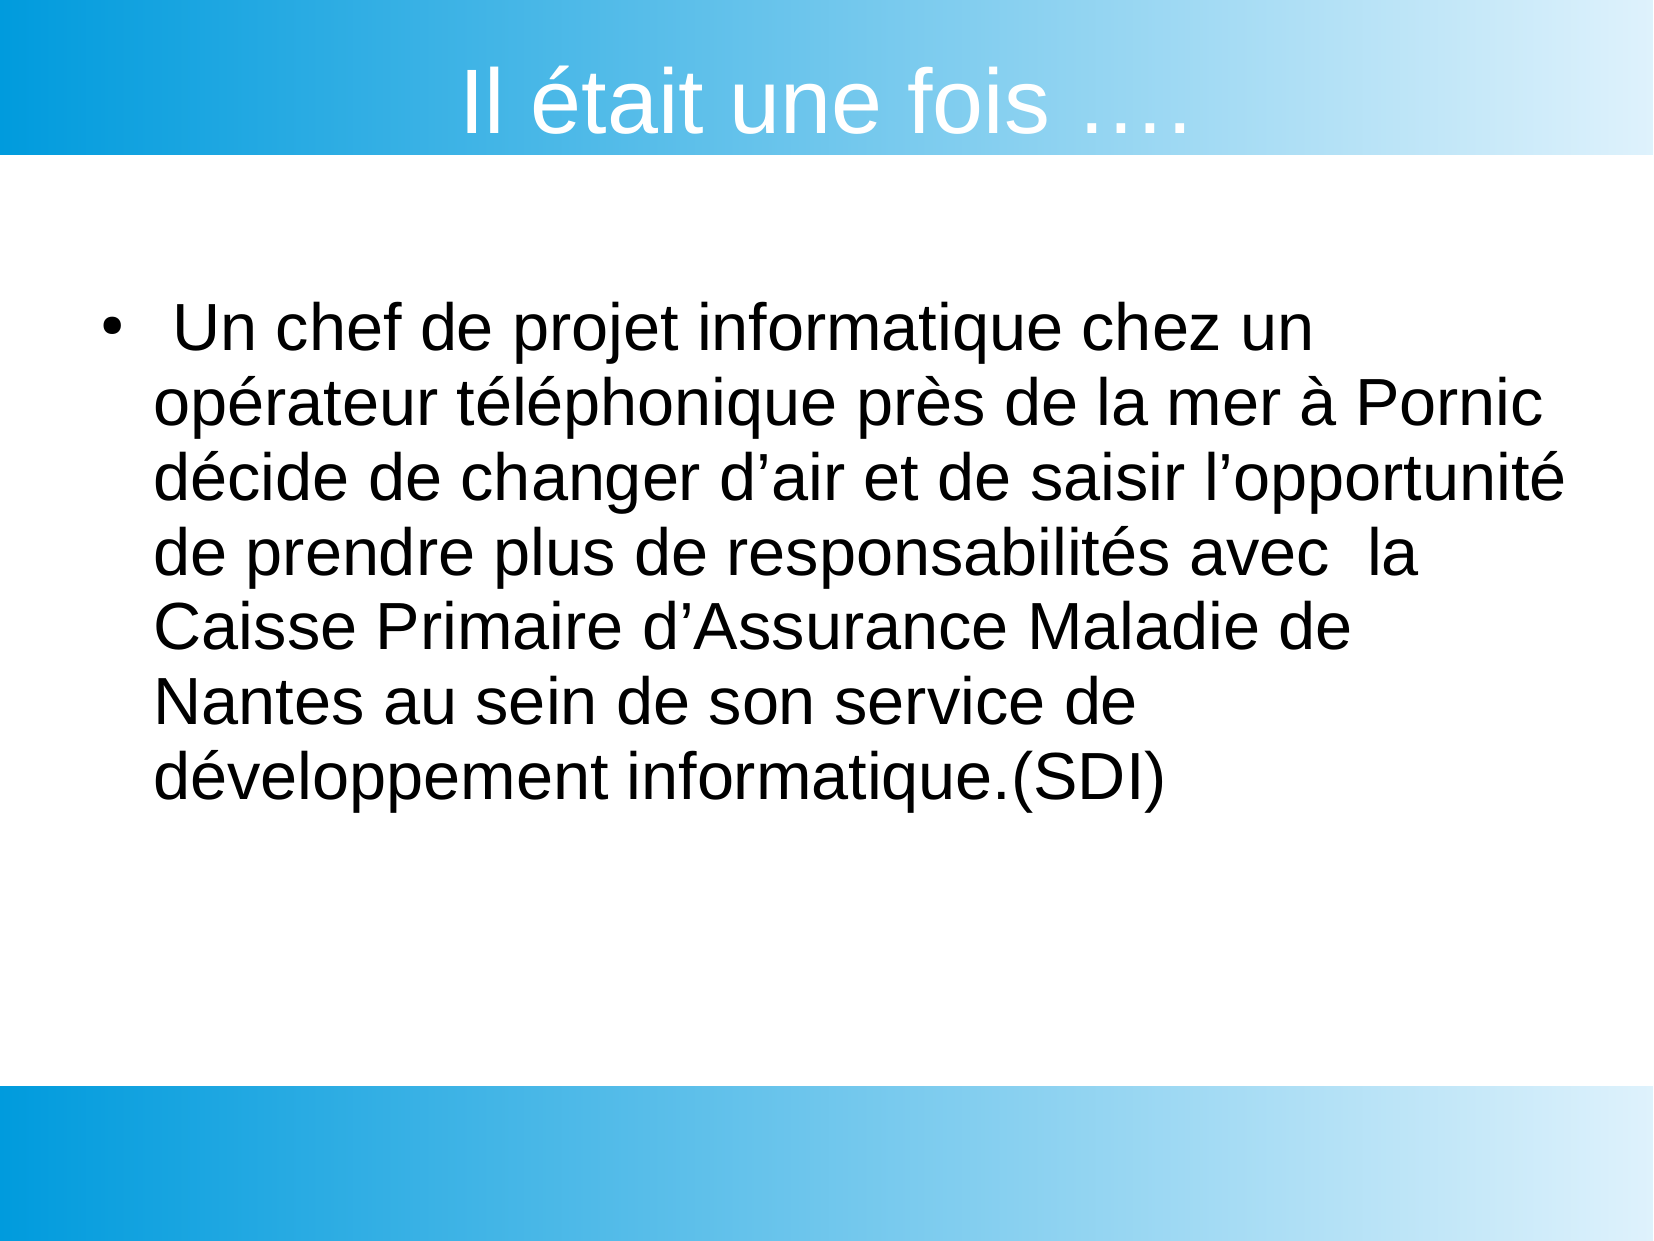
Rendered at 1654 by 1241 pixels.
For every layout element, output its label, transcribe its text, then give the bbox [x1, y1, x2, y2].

list Un chef de projet informatique chez un opérateur téléphonique près de la mer à Pornic décide de changer d’air et de saisir l’opportunité de prendre plus de responsabilités avec la Caisse Primaire d’Assurance Maladie de Nantes au sein de son service de développement informatique.(SDI) [82, 290, 1571, 1010]
title Il était une fois …. [82, 49, 1571, 155]
